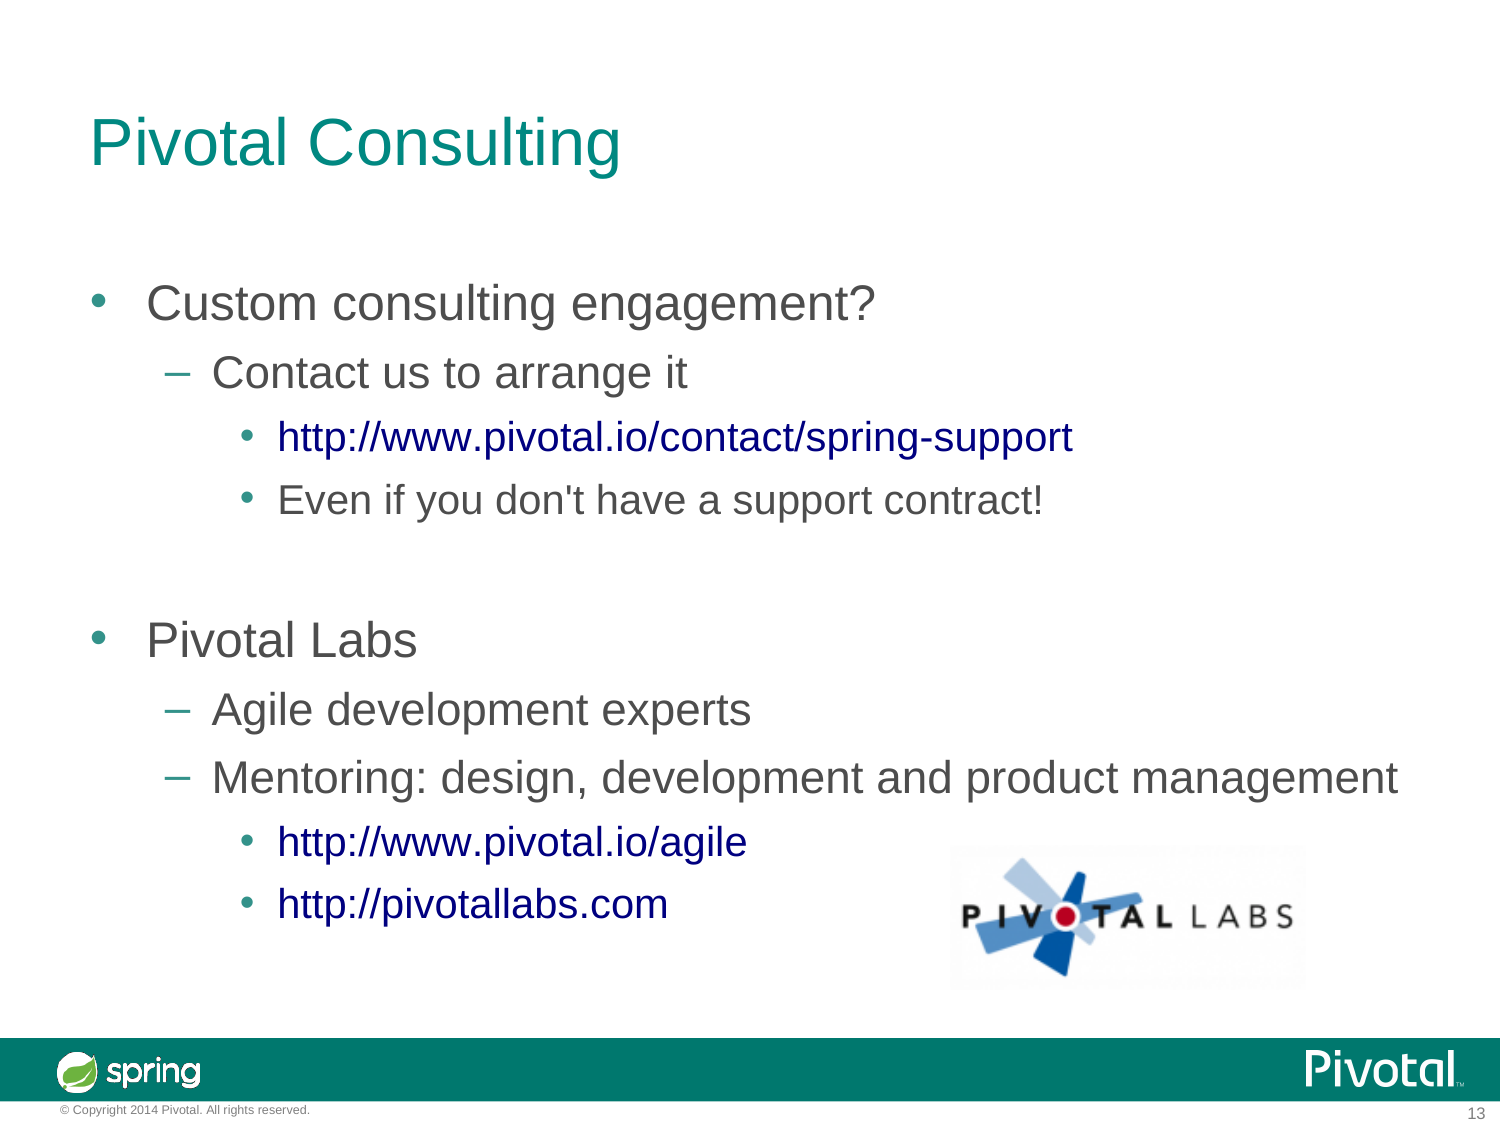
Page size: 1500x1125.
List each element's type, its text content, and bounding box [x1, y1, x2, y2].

list Custom consulting engagement? Contact us to arrange it http://www.pivotal.io/contact/spring-support Even if you don't have a support contract! Pivotal Labs Agile development experts Mentoring: design, development and product management http://www.pivotal.io/agile http://pivotallabs.com [75, 262, 1426, 1005]
title Pivotal Consulting [75, 45, 1426, 233]
picture [950, 845, 1306, 991]
picture [32, 1041, 210, 1103]
picture [1306, 1050, 1464, 1087]
